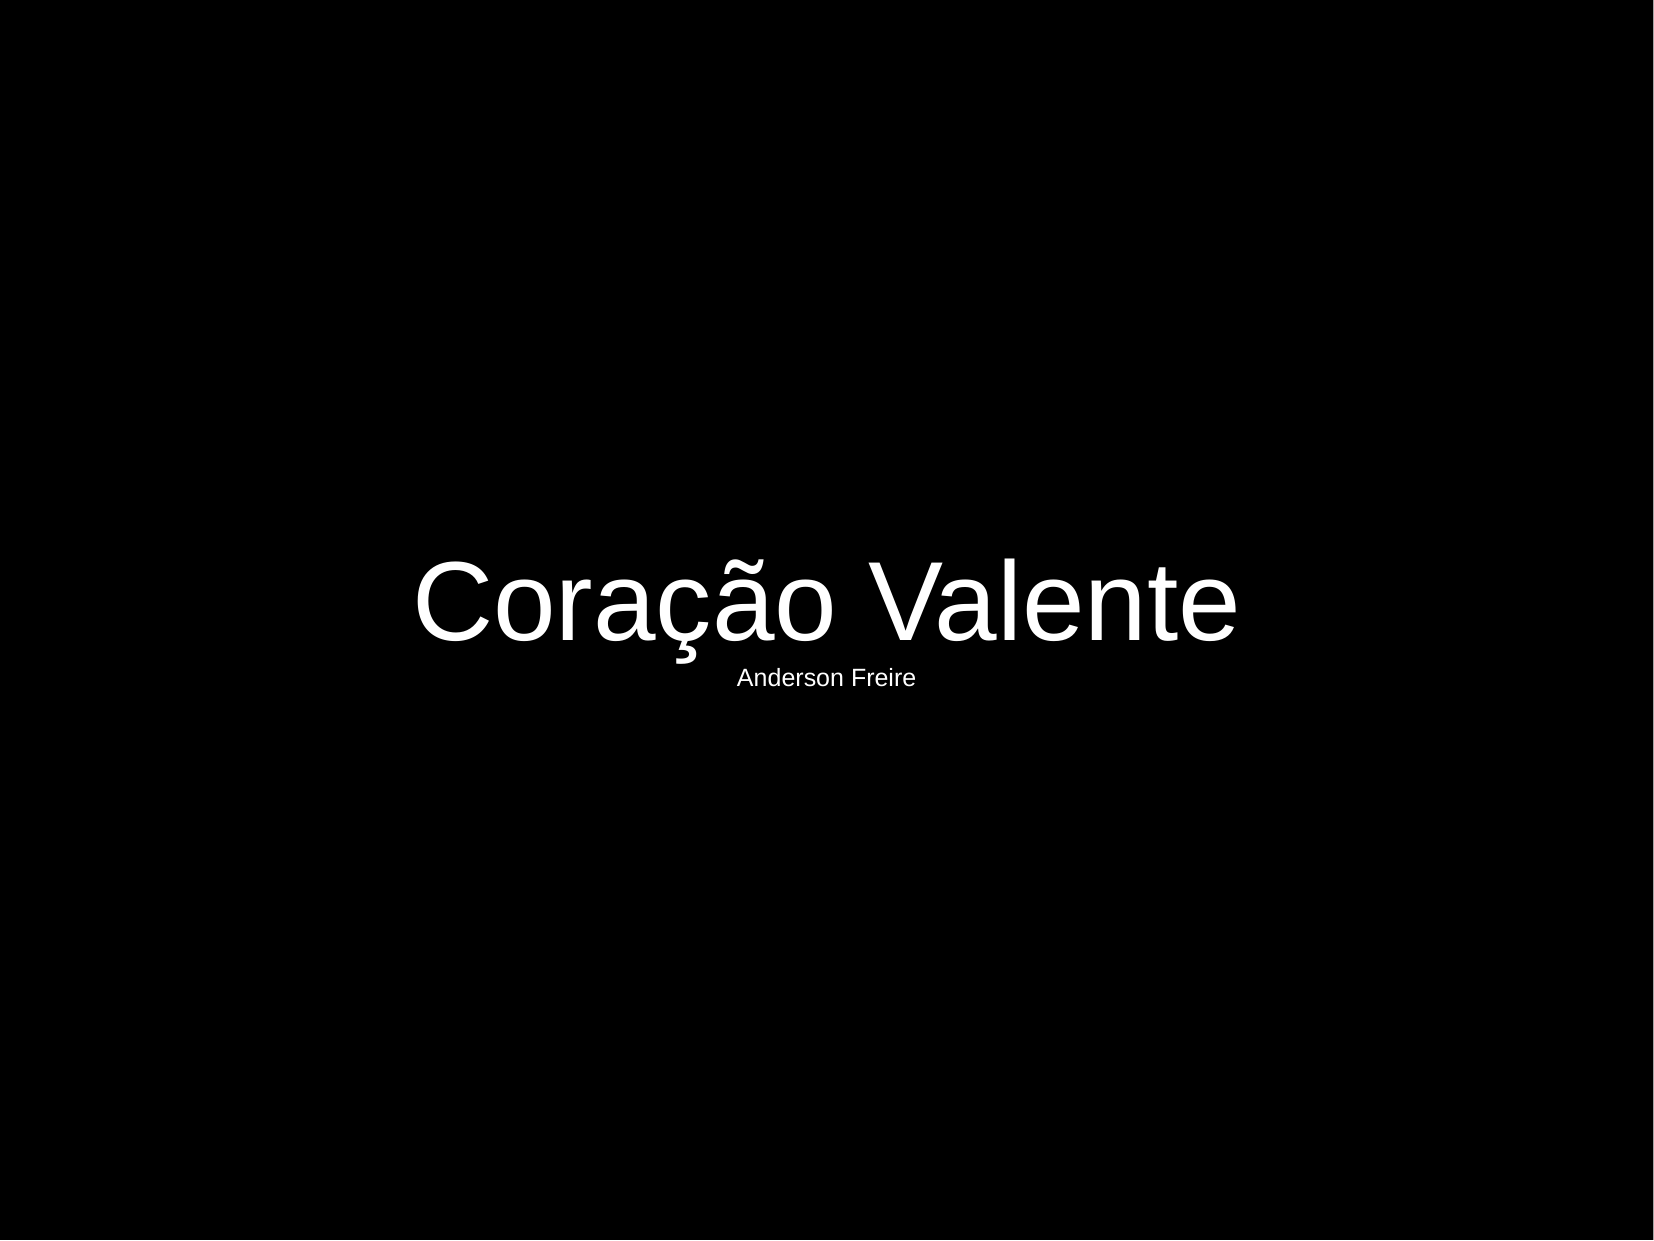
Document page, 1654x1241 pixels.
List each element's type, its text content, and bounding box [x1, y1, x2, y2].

subtitle Coração Valente Anderson Freire [82, 49, 1571, 1182]
